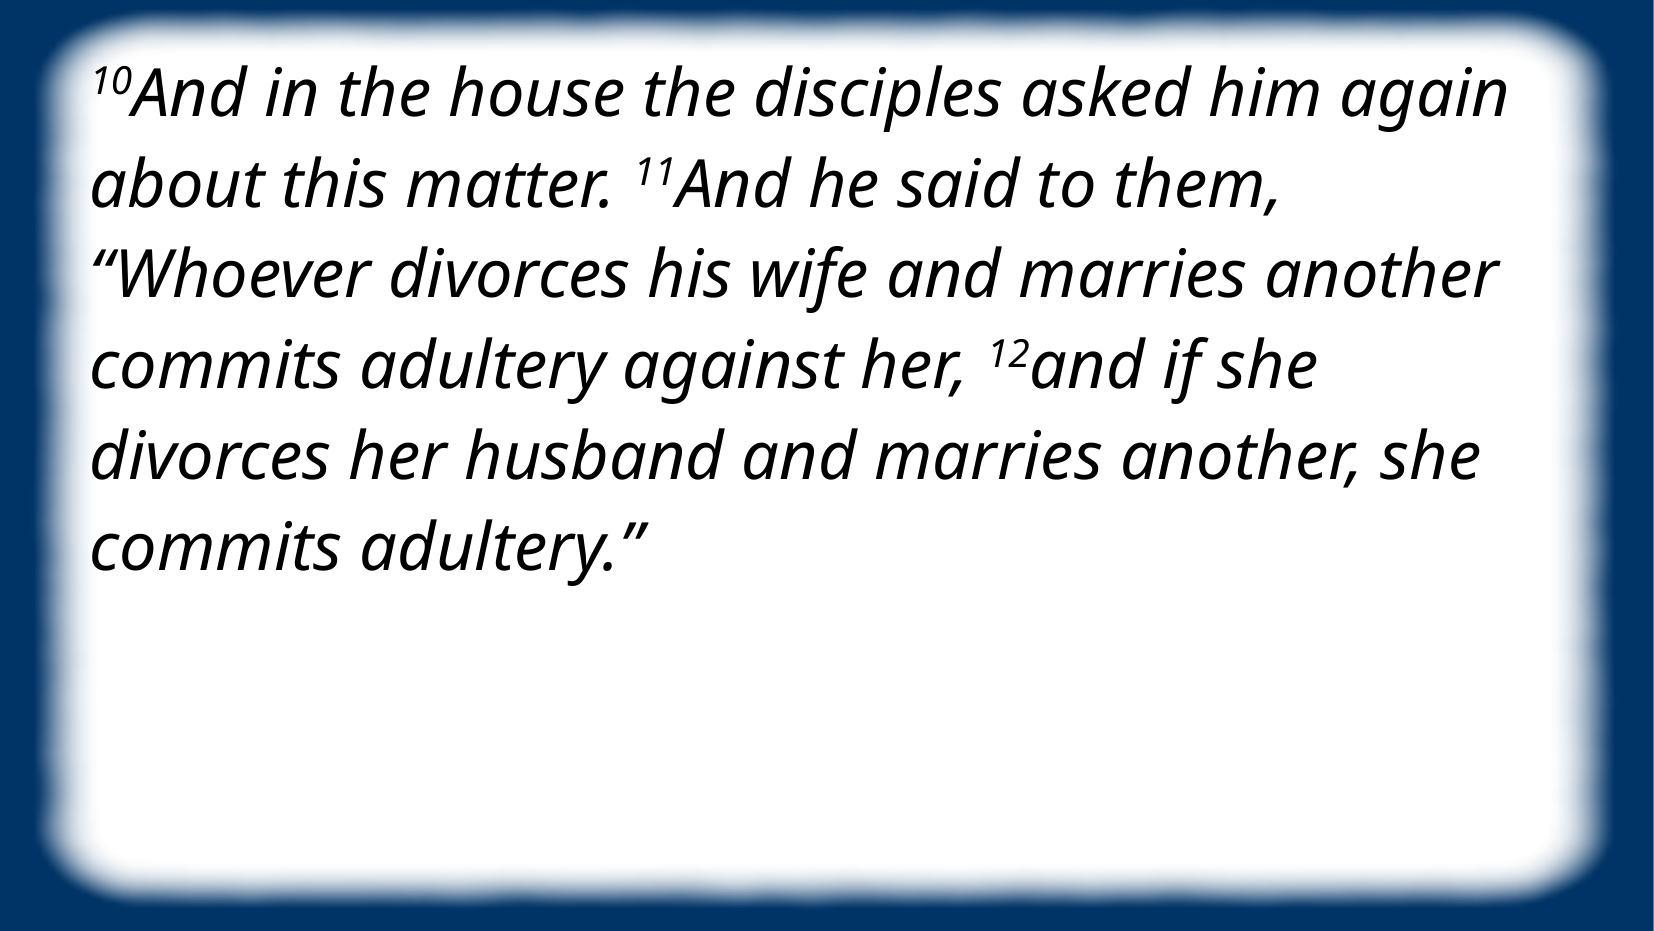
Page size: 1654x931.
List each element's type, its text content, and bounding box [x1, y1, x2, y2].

picture [0, 0, 1654, 931]
text_box 10And in the house the disciples asked him again about this matter. 11And he said to them, “Whoever divorces his wife and marries another commits adultery against her, 12and if she divorces her husband and marries another, she commits adultery.” [75, 37, 1576, 586]
